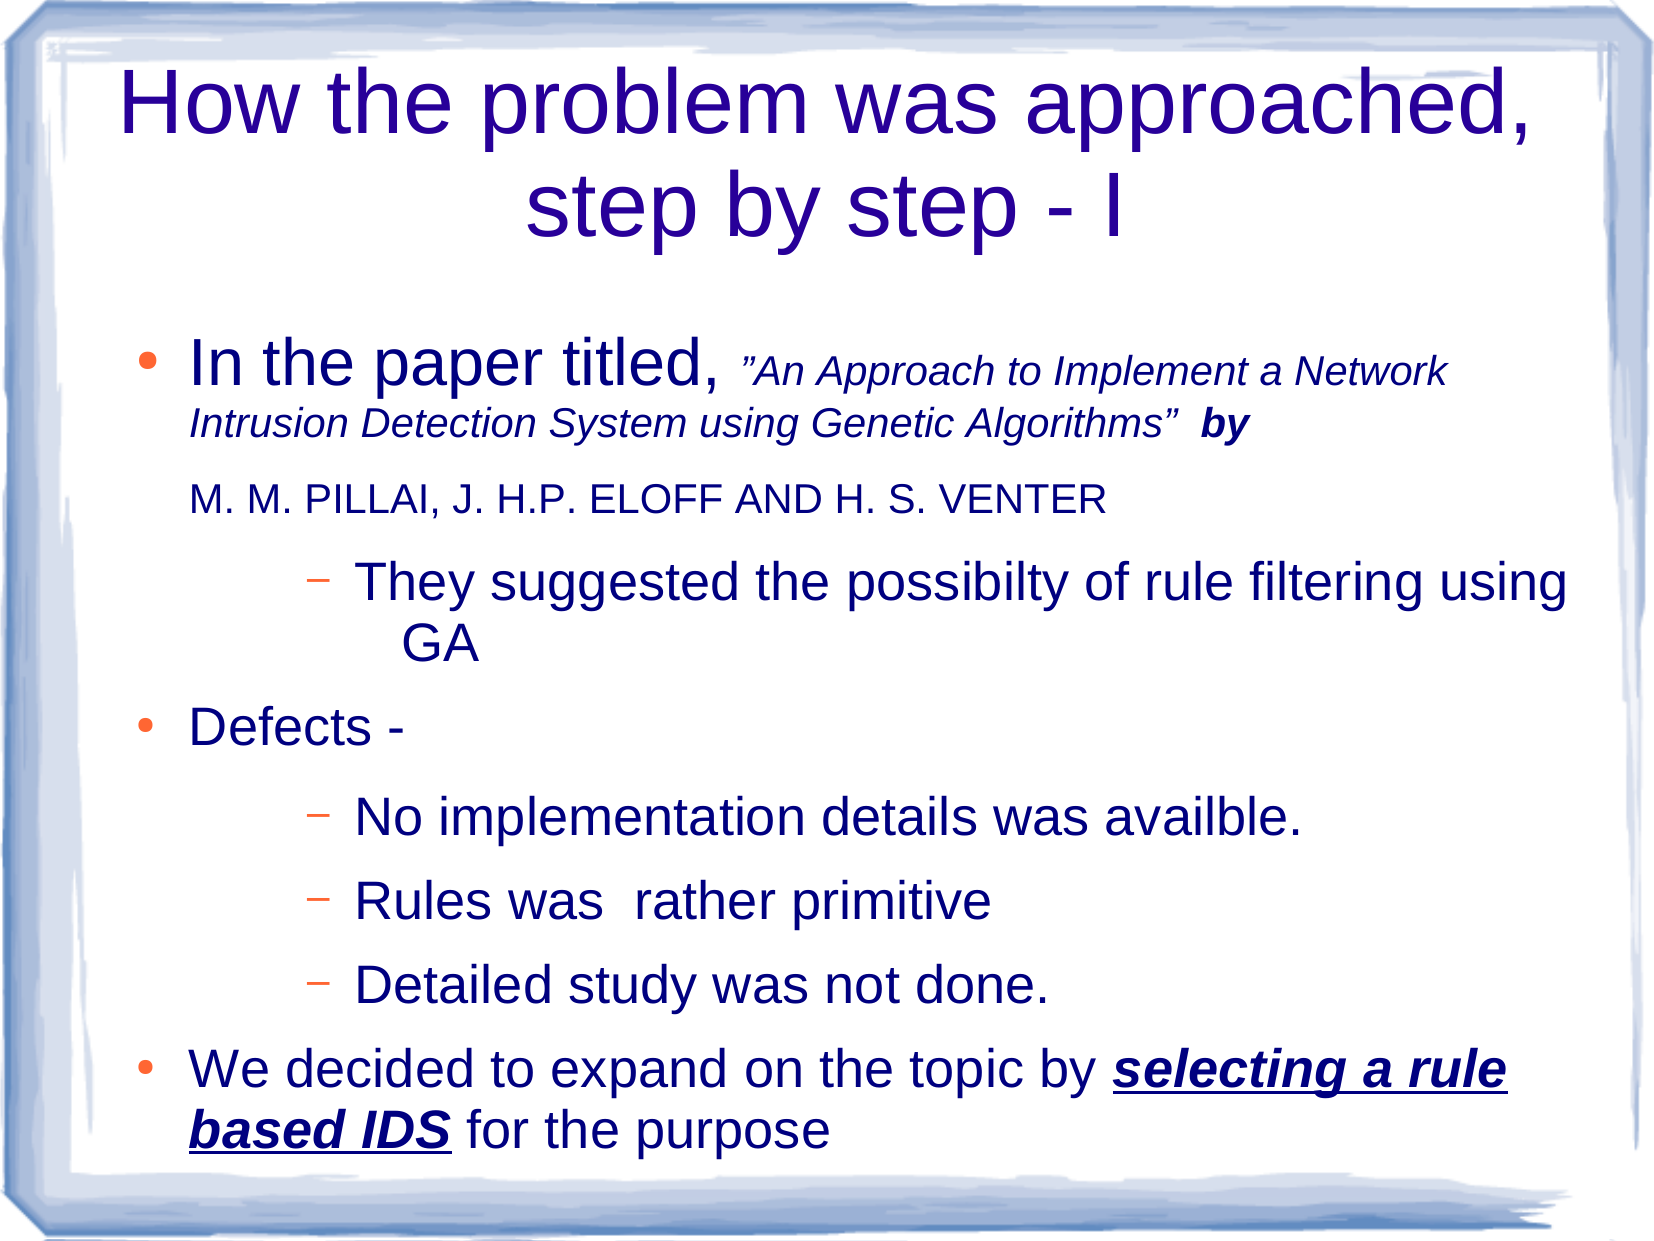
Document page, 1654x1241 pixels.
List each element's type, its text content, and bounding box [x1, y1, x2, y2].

title How the problem was approached, step by step - I [82, 50, 1571, 256]
picture [0, 0, 1654, 1241]
list In the paper titled, ”An Approach to Implement a Network Intrusion Detection System using Genetic Algorithms” by M. M. PILLAI, J. H.P. ELOFF AND H. S. VENTER They suggested the possibilty of rule filtering using GA Defects - No implementation details was availble. Rules was rather primitive Detailed study was not done. We decided to expand on the topic by selecting a rule based IDS for the purpose [118, 324, 1571, 1236]
